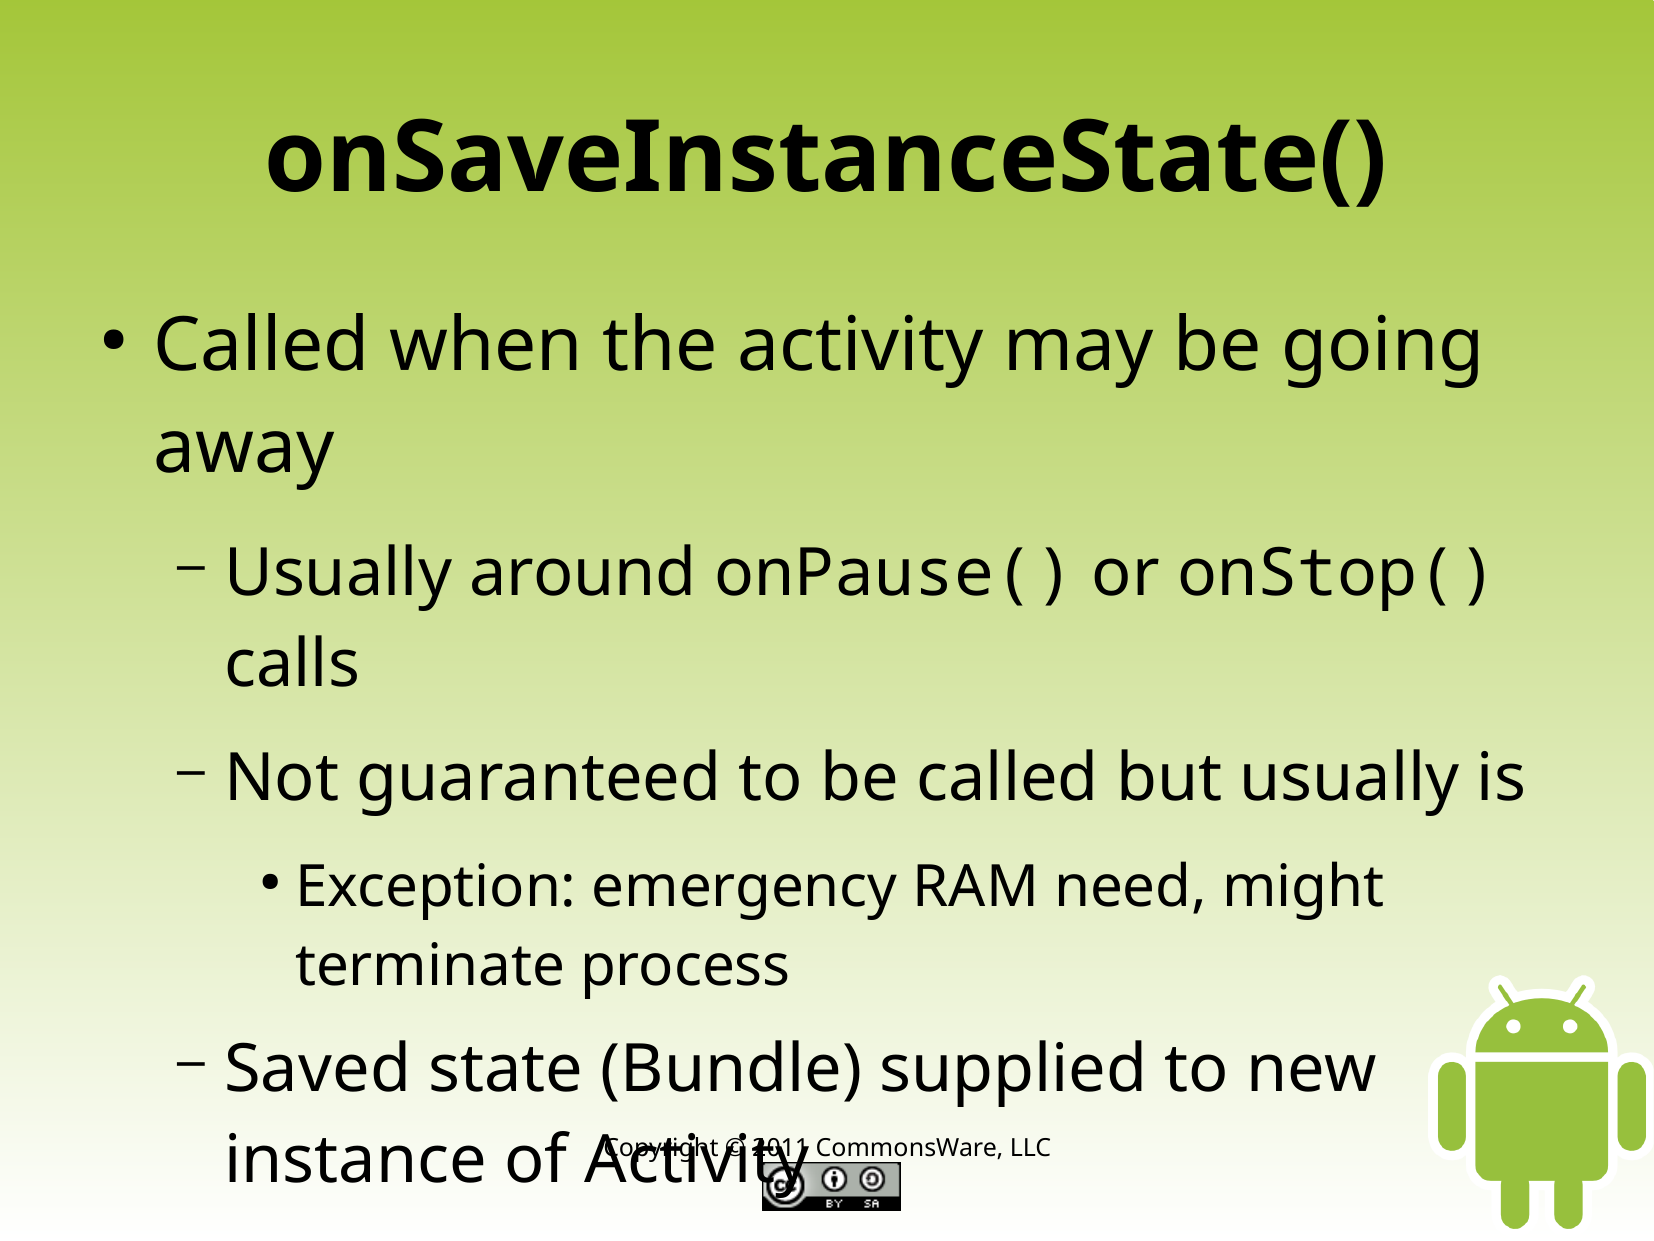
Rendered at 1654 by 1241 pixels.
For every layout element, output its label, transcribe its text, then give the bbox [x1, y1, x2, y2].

picture [1428, 975, 1654, 1238]
list Called when the activity may be going away Usually around onPause() or onStop() calls Not guaranteed to be called but usually is Exception: emergency RAM need, might terminate process Saved state (Bundle) supplied to new instance of Activity onCreate() onRestoreInstanceState() [82, 290, 1571, 1123]
picture [762, 1162, 901, 1211]
title onSaveInstanceState() [82, 49, 1571, 257]
picture [788, 1162, 797, 1176]
